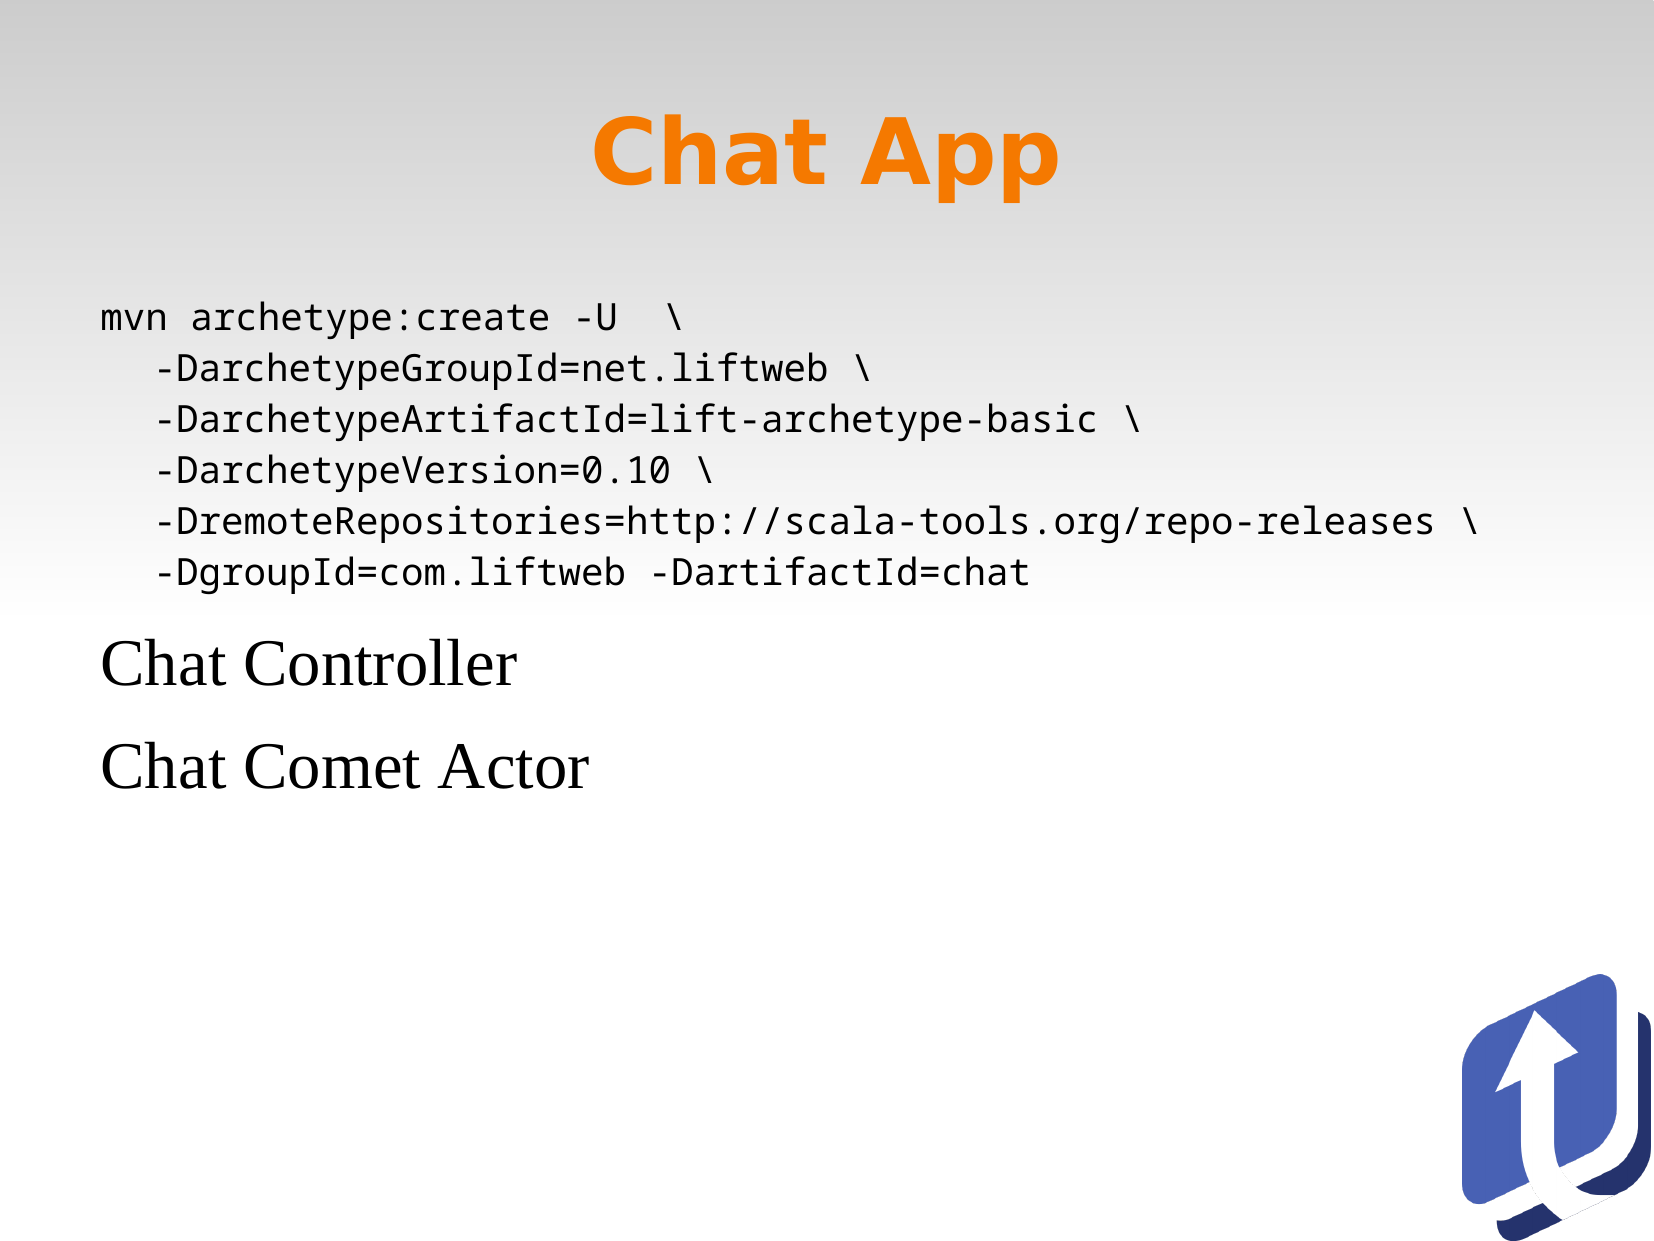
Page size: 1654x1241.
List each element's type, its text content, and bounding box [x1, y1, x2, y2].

picture [1462, 974, 1651, 1241]
title Chat App [82, 56, 1571, 250]
list mvn archetype:create -U \ -DarchetypeGroupId=net.liftweb \ -DarchetypeArtifactId=lift-archetype-basic \ -DarchetypeVersion=0.10 \ -DremoteRepositories=http://scala-tools.org/repo-releases \ -DgroupId=com.liftweb -DartifactId=chat Chat Controller Chat Comet Actor [82, 290, 1571, 1094]
